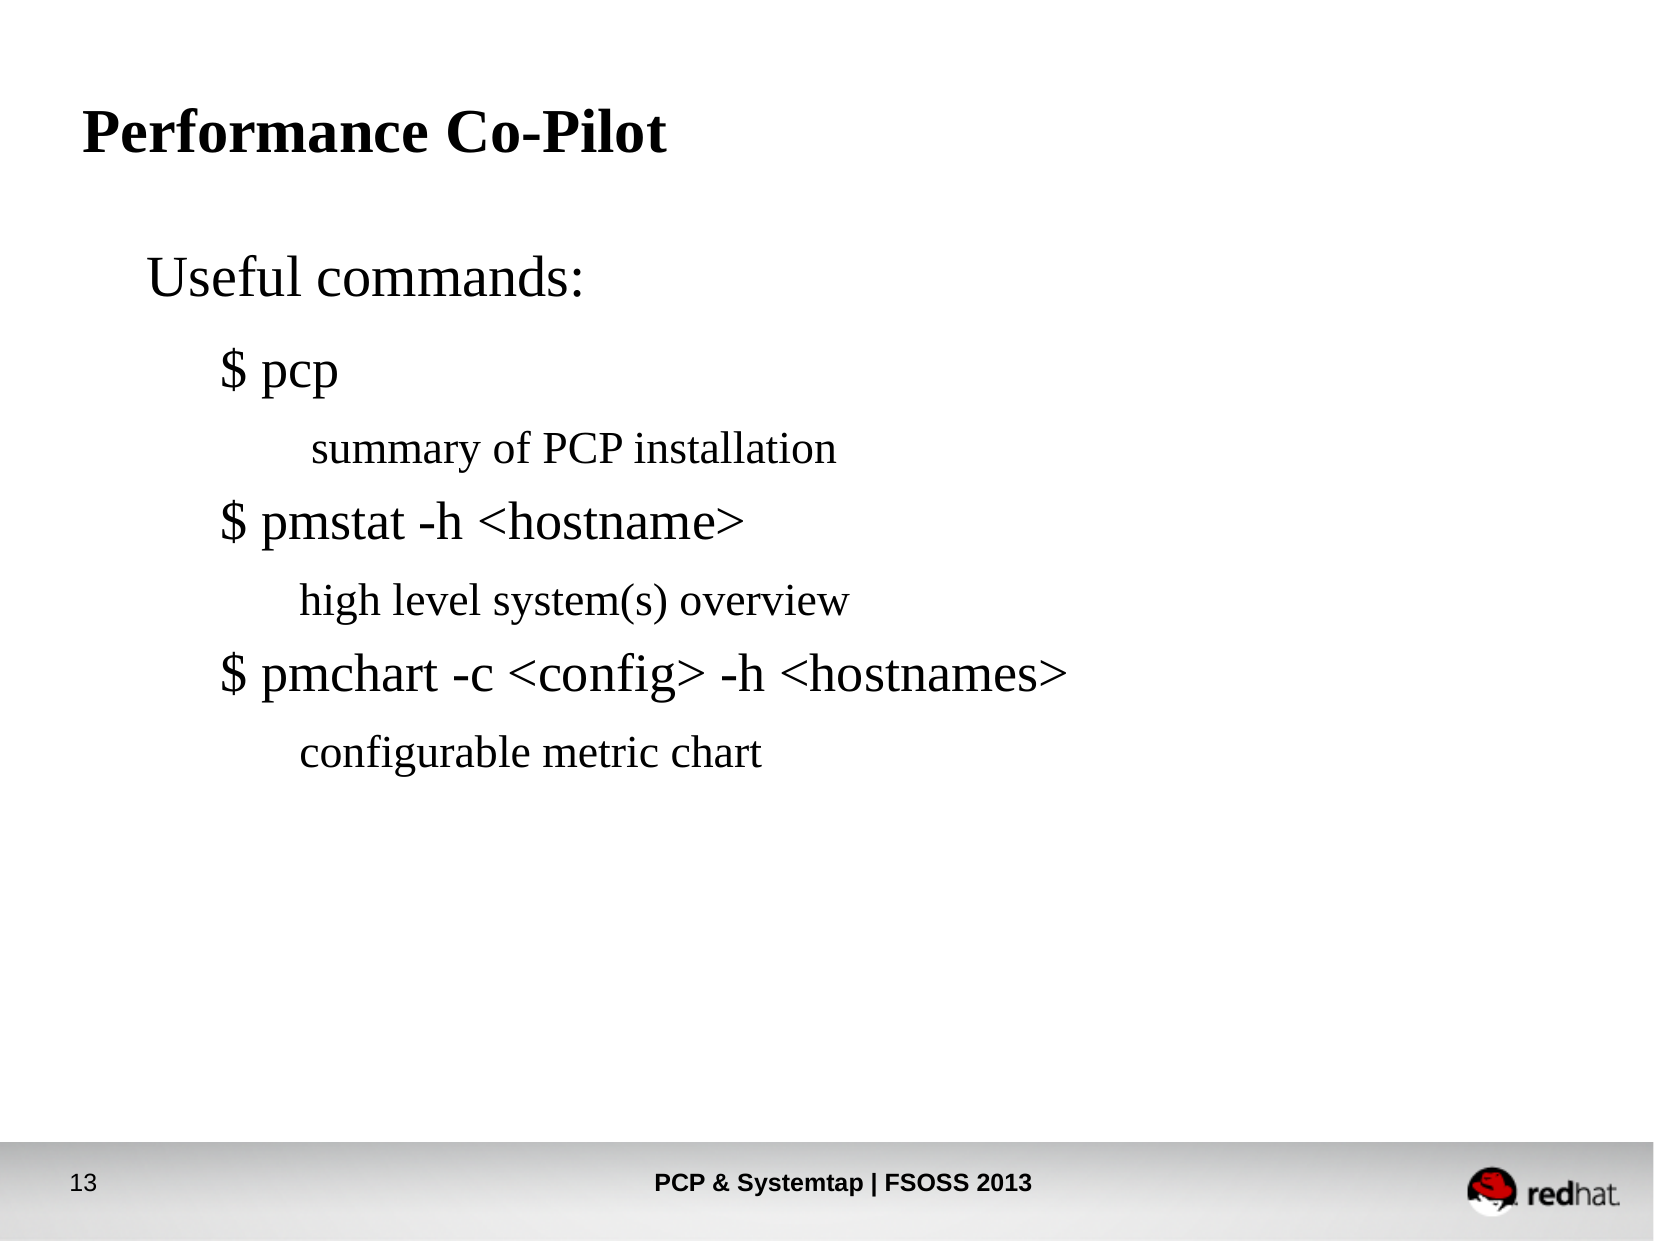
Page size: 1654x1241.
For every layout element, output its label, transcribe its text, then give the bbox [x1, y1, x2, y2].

list Useful commands: $ pcp summary of PCP installation $ pmstat -h <hostname> high level system(s) overview $ pmchart -c <config> -h <hostnames> configurable metric chart [86, 244, 1576, 1039]
picture [0, 1142, 1654, 1241]
title Performance Co-Pilot [82, 37, 1571, 226]
